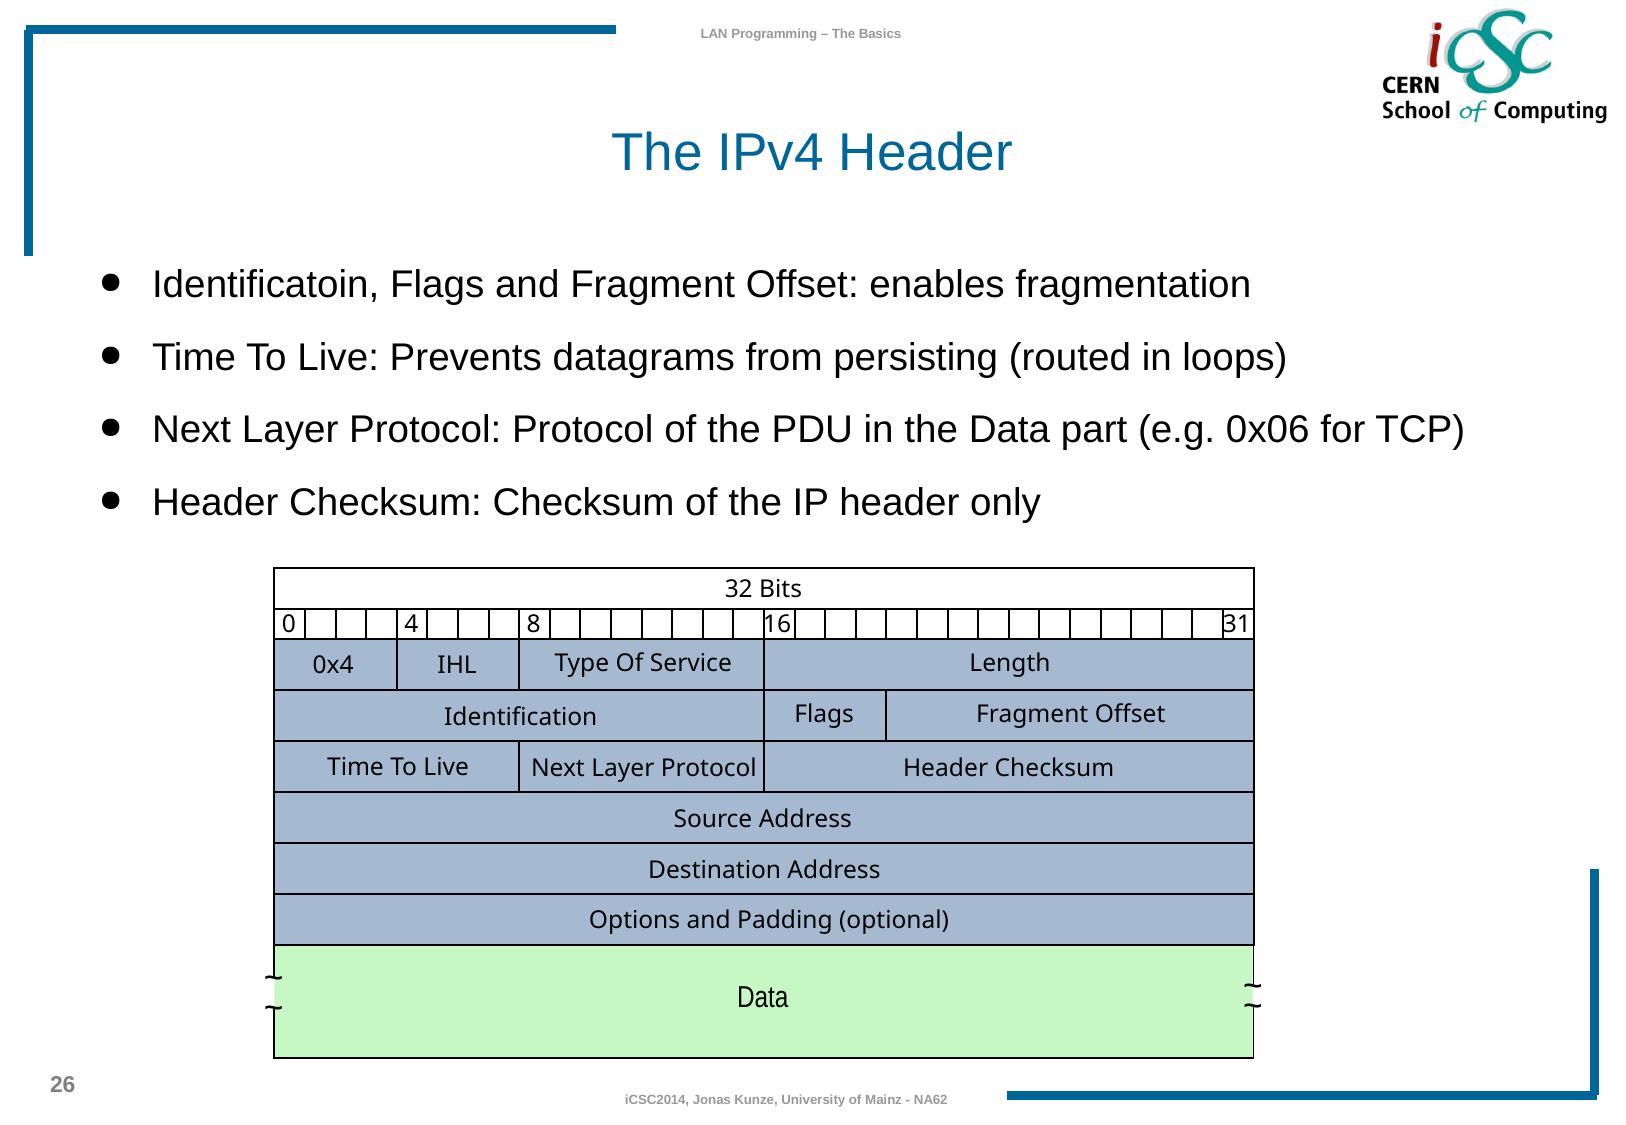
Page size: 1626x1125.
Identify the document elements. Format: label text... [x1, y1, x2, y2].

picture [265, 566, 1262, 1059]
list Identificatoin, Flags and Fragment Offset: enables fragmentation Time To Live: Prevents datagrams from persisting (routed in loops) Next Layer Protocol: Protocol of the PDU in the Data part (e.g. 0x06 for TCP) Header Checksum: Checksum of the IP header only [81, 263, 1512, 1051]
title The IPv4 Header [81, 44, 1544, 233]
picture [1381, 8, 1608, 125]
